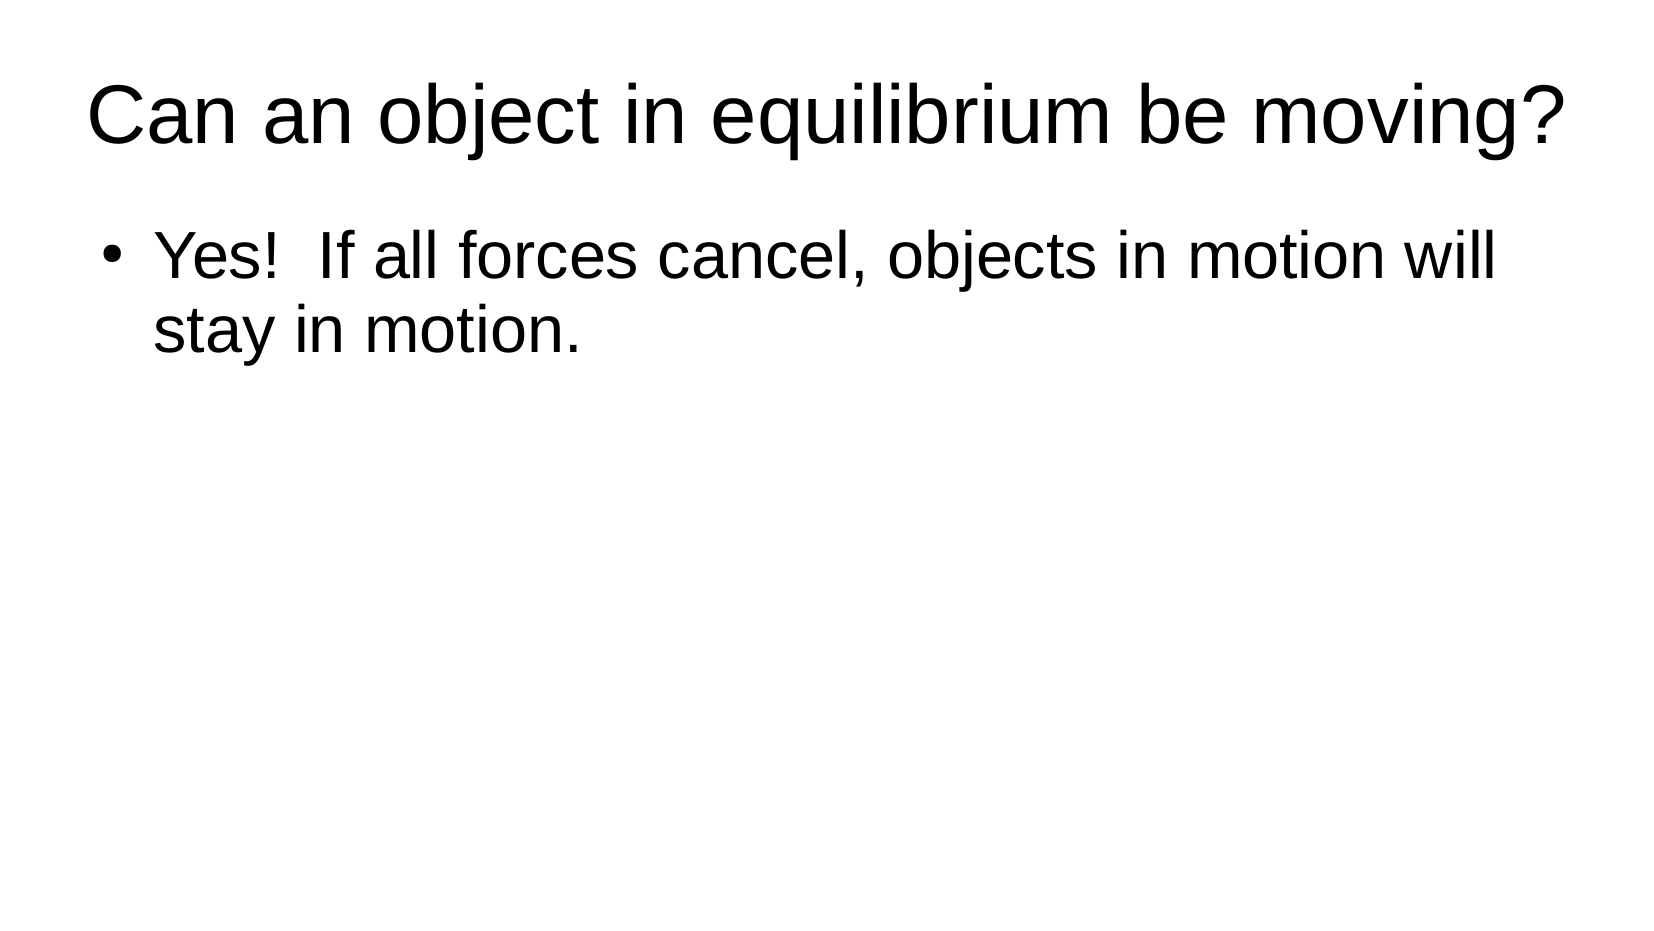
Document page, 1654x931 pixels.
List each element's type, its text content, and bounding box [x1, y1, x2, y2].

title Can an object in equilibrium be moving? [82, 37, 1571, 193]
list Yes! If all forces cancel, objects in motion will stay in motion. [82, 217, 1571, 758]
